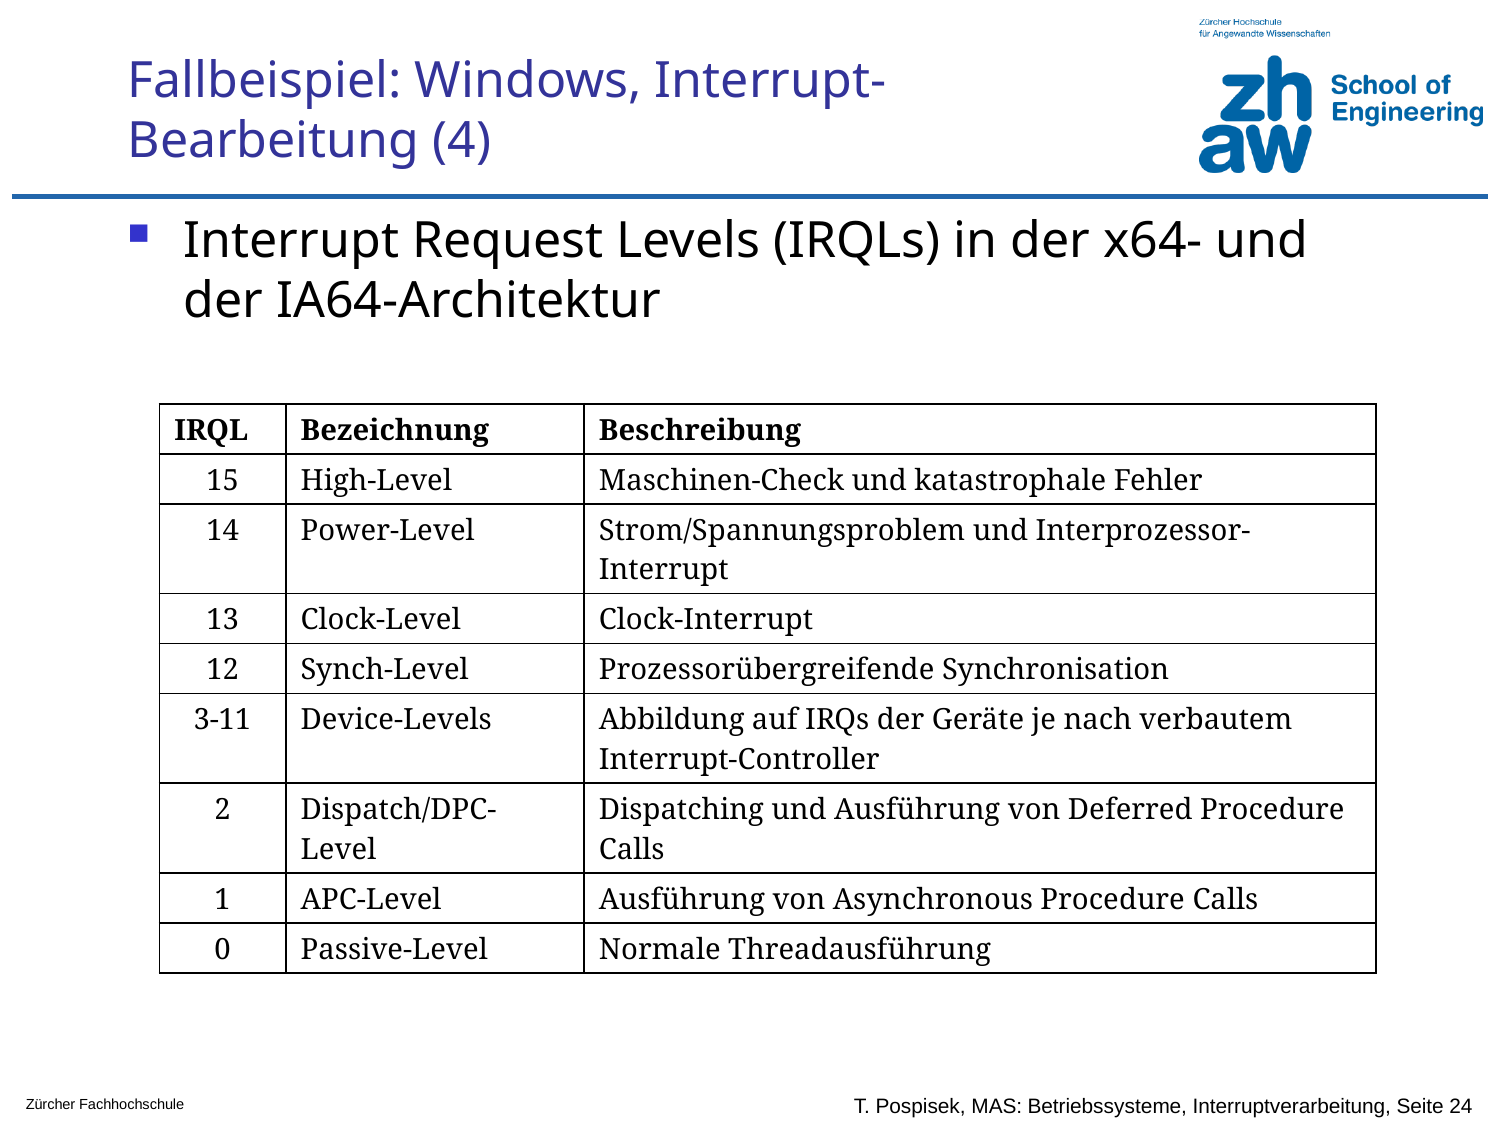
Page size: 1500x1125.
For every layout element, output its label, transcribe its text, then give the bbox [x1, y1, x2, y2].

table_cell 14 [160, 505, 285, 593]
table_cell 2 [160, 784, 285, 872]
table_header IRQL [160, 405, 285, 453]
table_header Beschreibung [585, 405, 1375, 453]
table_cell 15 [160, 455, 285, 503]
table_cell 0 [160, 924, 285, 972]
table_cell High-Level [287, 455, 583, 503]
table_cell Maschinen-Check und katastrophale Fehler [585, 455, 1375, 503]
table_cell Prozessorübergreifende Synchronisation [585, 644, 1375, 693]
table_cell 1 [160, 874, 285, 922]
table_cell Abbildung auf IRQs der Geräte je nach verbautem Interrupt-Controller [585, 694, 1375, 782]
table_cell Dispatch/DPC-Level [287, 784, 583, 872]
table_cell Power-Level [287, 505, 583, 593]
table_cell Clock-Level [287, 594, 583, 643]
table_cell Device-Levels [287, 694, 583, 782]
table_cell 13 [160, 594, 285, 643]
table_cell Normale Threadausführung [585, 924, 1375, 972]
table_cell 3-11 [160, 694, 285, 782]
title Fallbeispiel: Windows, Interrupt-Bearbeitung (4) [112, 50, 1158, 175]
table_cell Strom/Spannungsproblem und Interprozessor-Interrupt [585, 505, 1375, 593]
table_cell 12 [160, 644, 285, 693]
table_cell Ausführung von Asynchronous Procedure Calls [585, 874, 1375, 922]
table_cell Synch-Level [287, 644, 583, 693]
table_cell Clock-Interrupt [585, 594, 1375, 643]
table_cell Dispatching und Ausführung von Deferred Procedure Calls [585, 784, 1375, 872]
table_cell Passive-Level [287, 924, 583, 972]
picture [1199, 19, 1483, 173]
list Interrupt Request Levels (IRQLs) in der x64- und der IA64-Architektur [112, 200, 1375, 938]
table_cell APC-Level [287, 874, 583, 922]
table_header Bezeichnung [287, 405, 583, 453]
